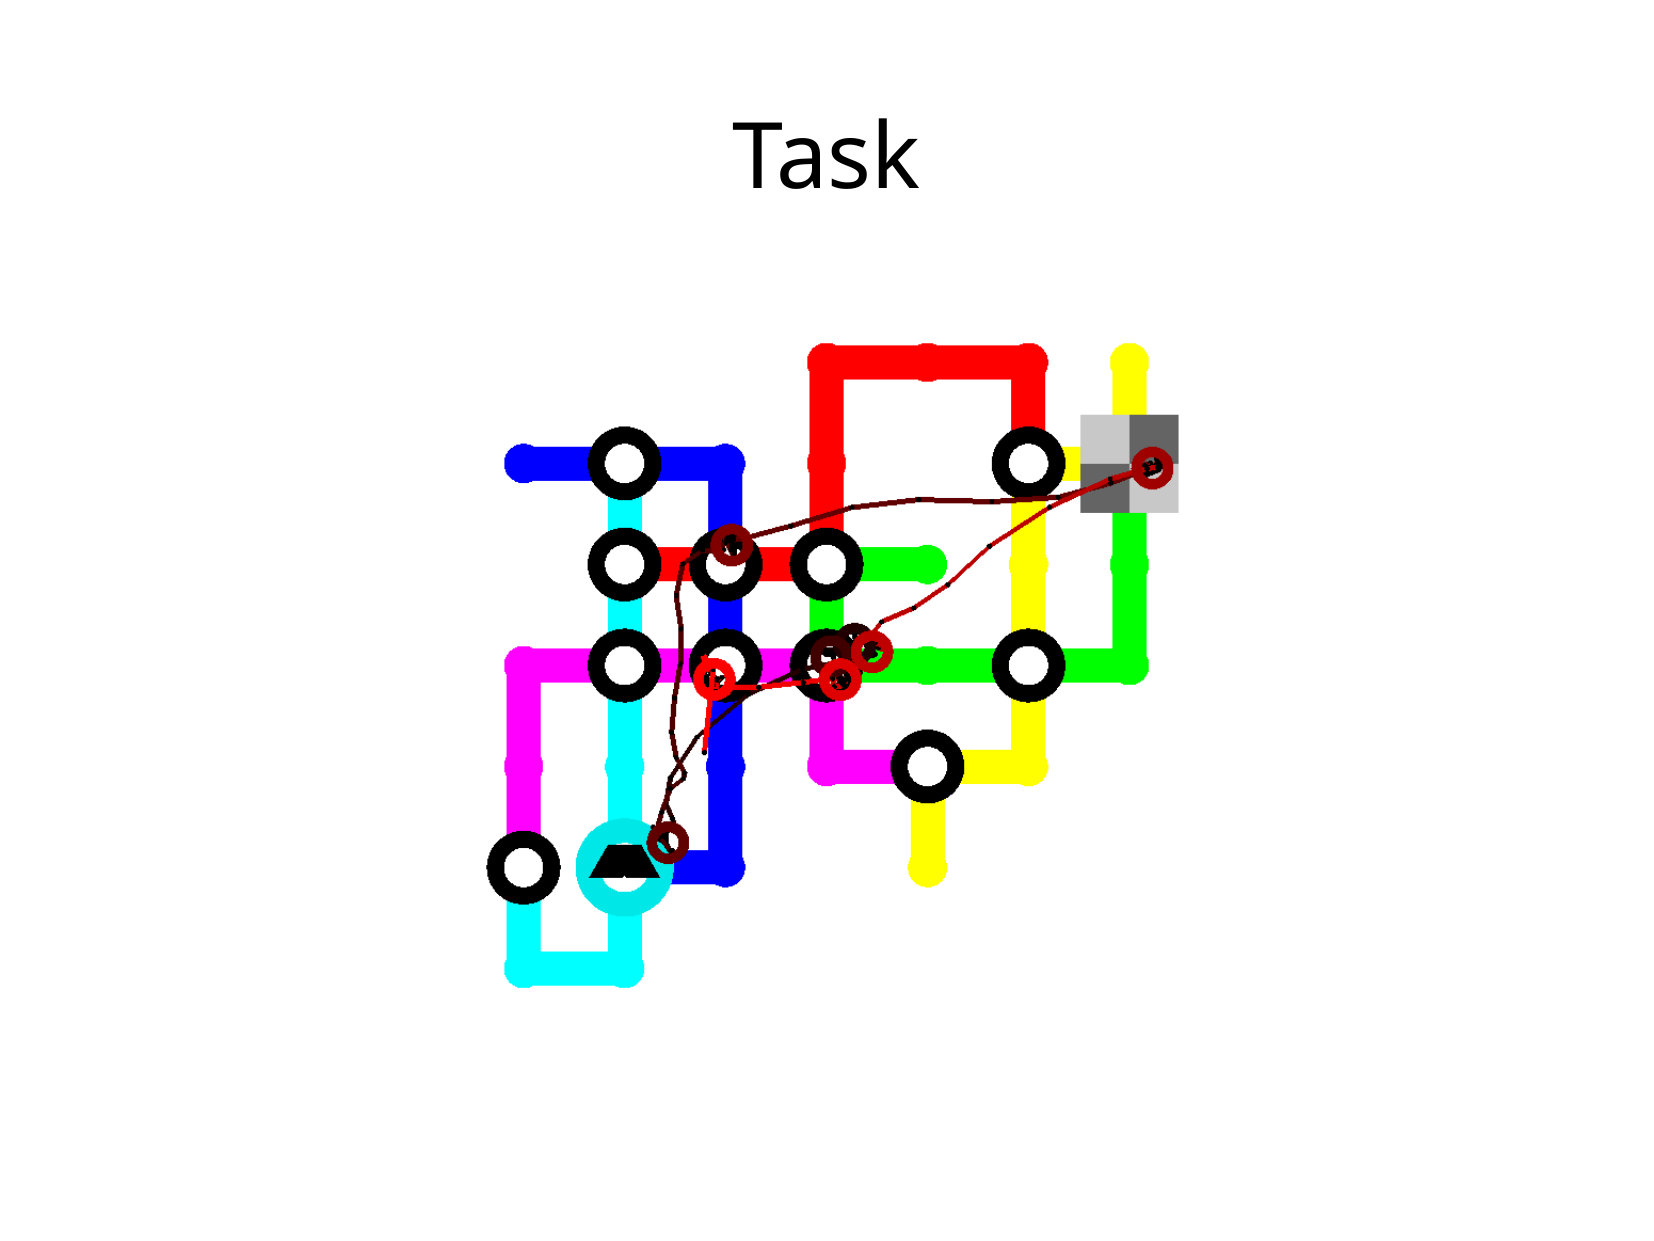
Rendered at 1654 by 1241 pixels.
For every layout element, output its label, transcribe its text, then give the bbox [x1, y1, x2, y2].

title Task [82, 49, 1571, 257]
picture [465, 323, 1201, 1006]
